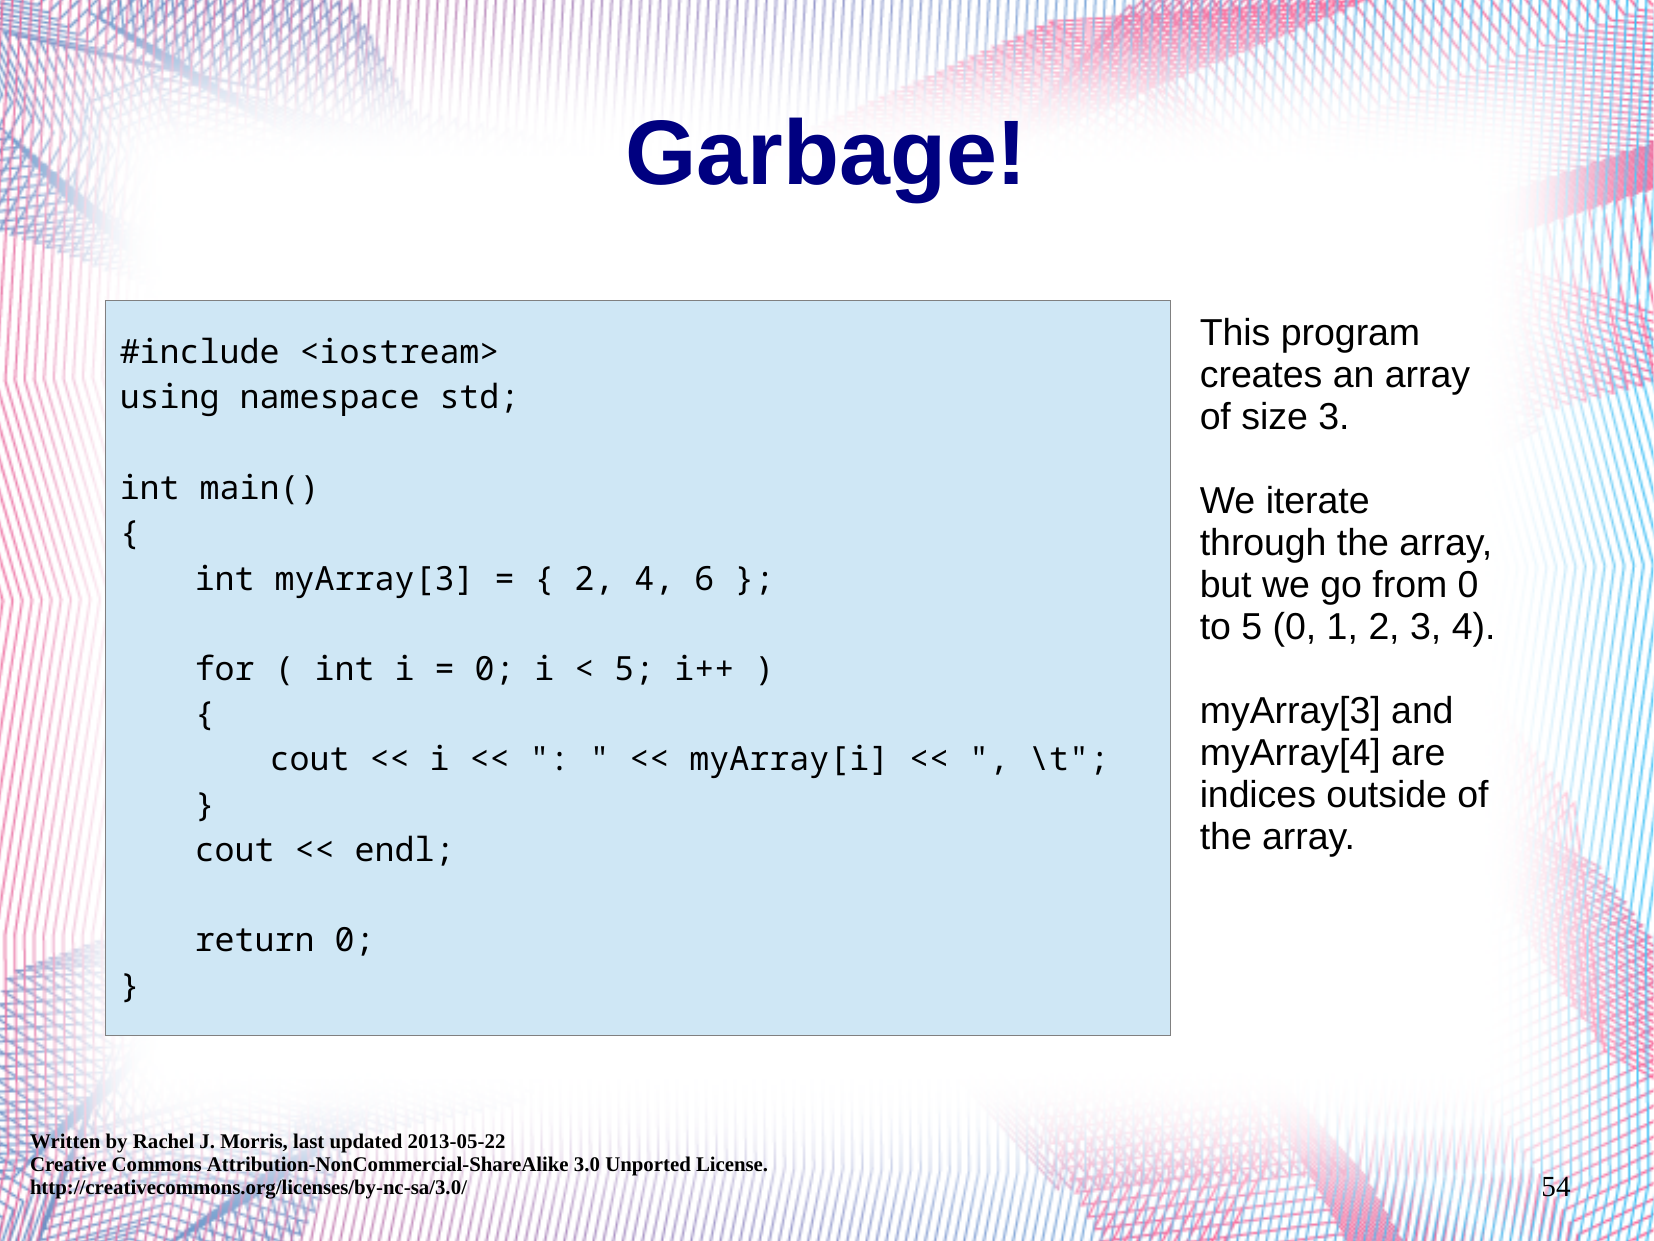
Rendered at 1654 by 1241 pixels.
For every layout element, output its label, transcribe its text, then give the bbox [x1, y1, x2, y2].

text_box #include <iostream> using namespace std; int main() { int myArray[3] = { 2, 4, 6 }; for ( int i = 0; i < 5; i++ ) { cout << i << ": " << myArray[i] << ", \t"; } cout << endl; return 0; } [105, 300, 1171, 1036]
text_box This program creates an array of size 3. We iterate through the array, but we go from 0 to 5 (0, 1, 2, 3, 4). myArray[3] and myArray[4] are indices outside of the array. [1185, 304, 1516, 865]
picture [0, 0, 1654, 1241]
title Garbage! [82, 49, 1571, 257]
